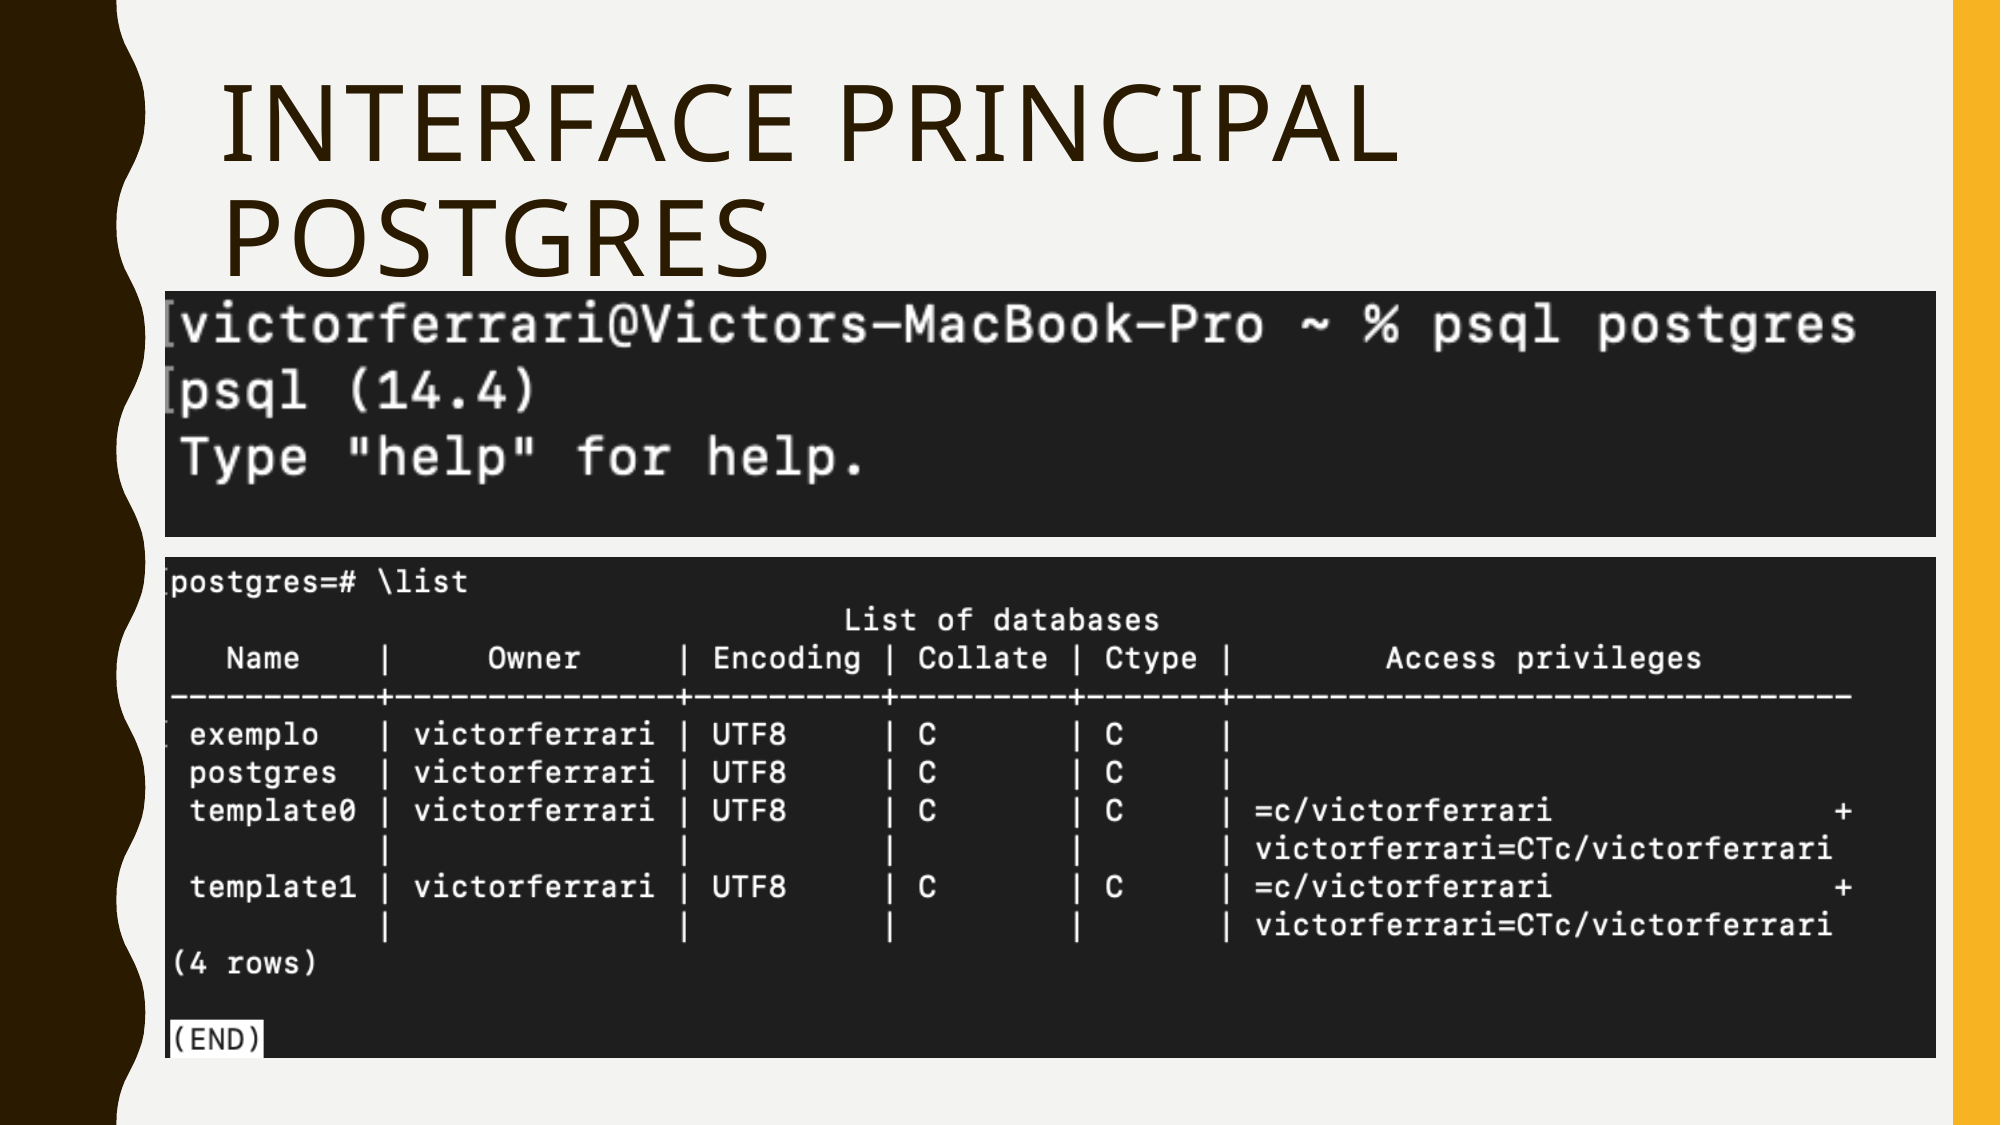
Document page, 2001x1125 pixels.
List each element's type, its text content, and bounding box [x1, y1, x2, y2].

picture [165, 291, 1936, 537]
title Interface principal postgres [205, 62, 1876, 291]
picture [165, 557, 1936, 1058]
